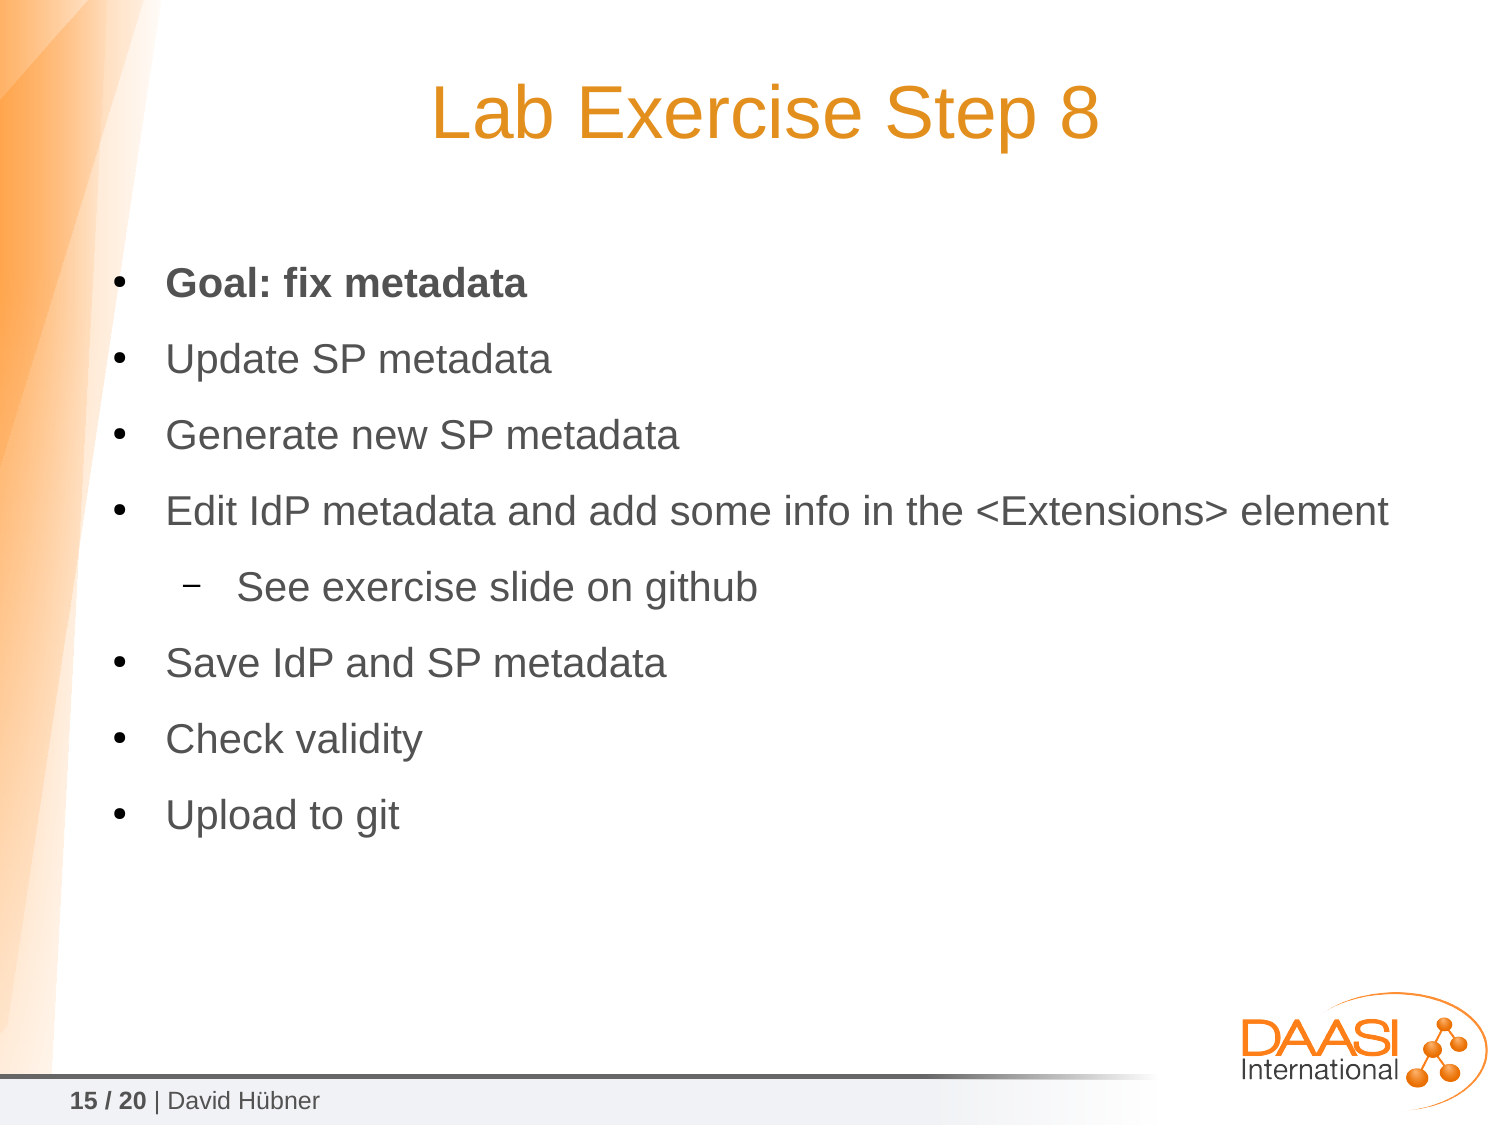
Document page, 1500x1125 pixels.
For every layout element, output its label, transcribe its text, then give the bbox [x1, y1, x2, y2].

list Goal: fix metadata Update SP metadata Generate new SP metadata Edit IdP metadata and add some info in the <Extensions> element See exercise slide on github Save IdP and SP metadata Check validity Upload to git [94, 259, 1441, 945]
title Lab Exercise Step 8 [91, 48, 1441, 178]
picture [1240, 992, 1500, 1111]
